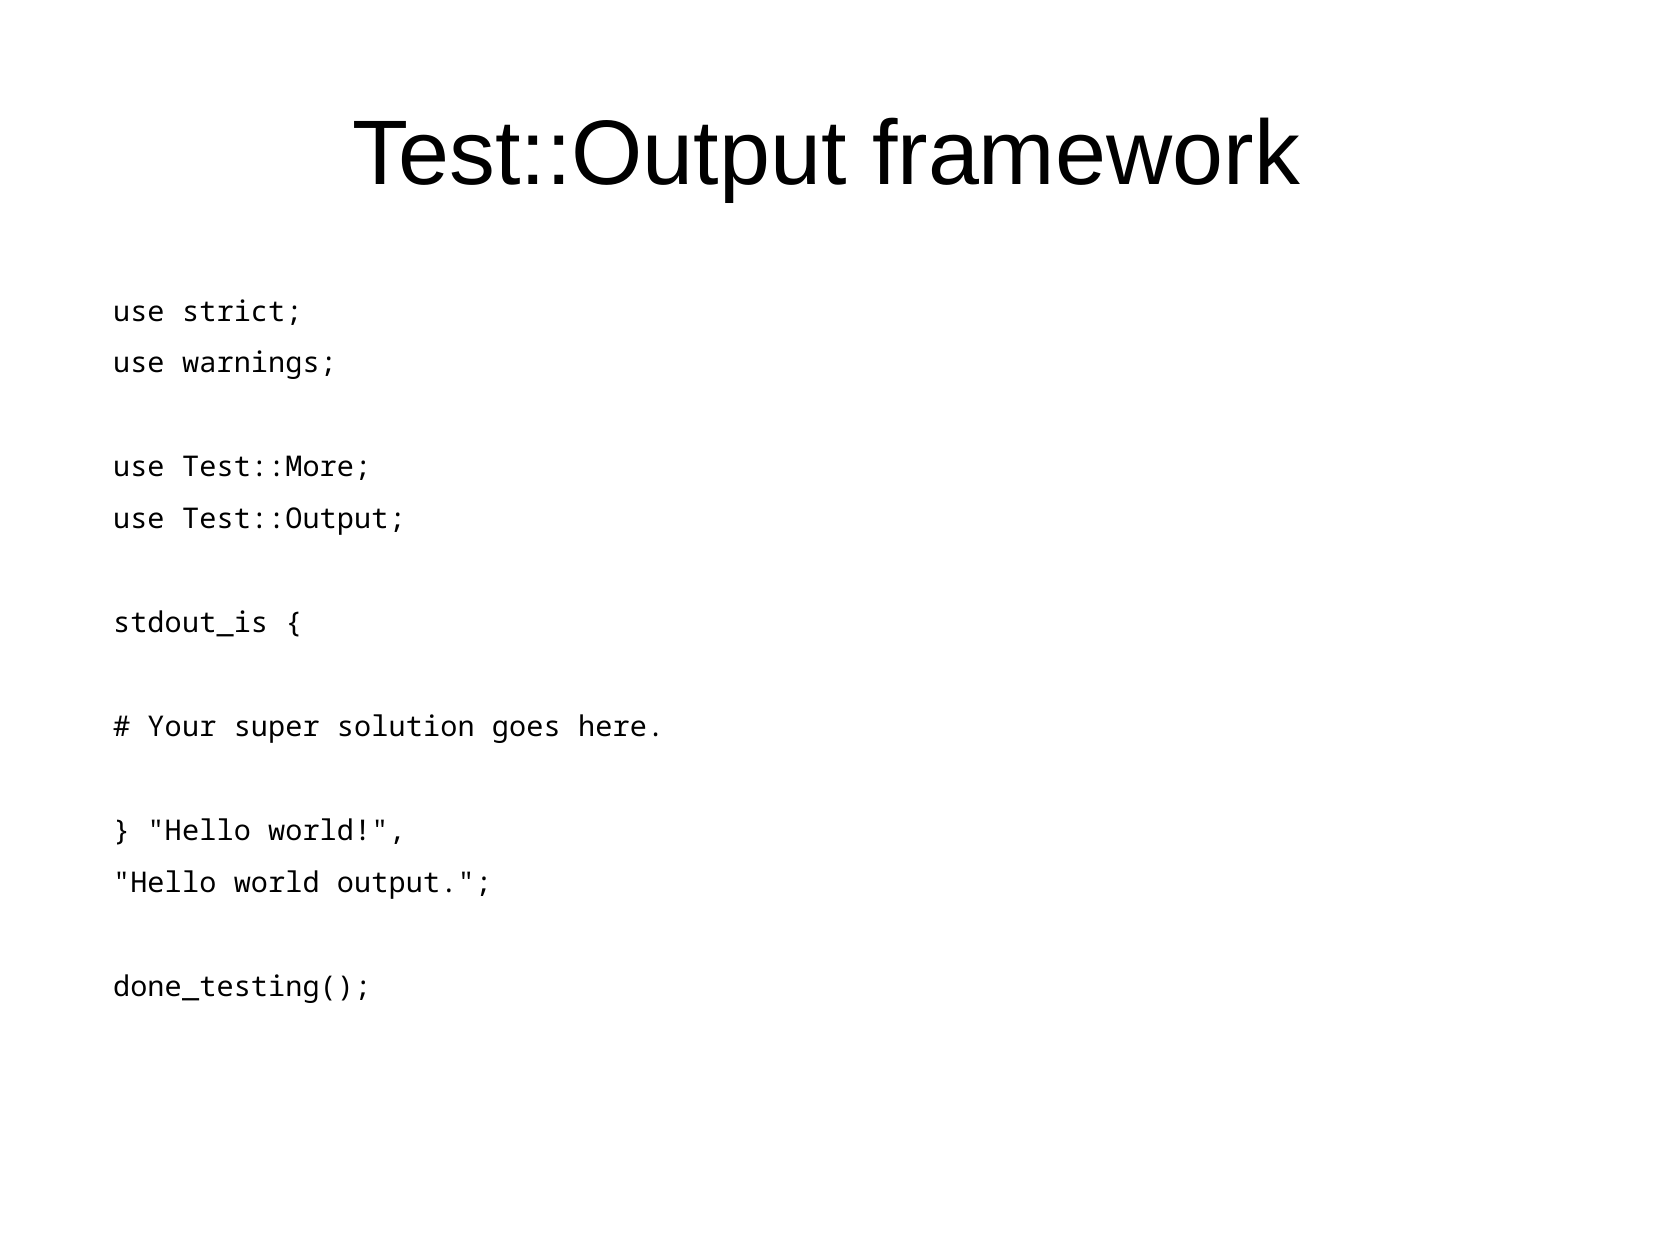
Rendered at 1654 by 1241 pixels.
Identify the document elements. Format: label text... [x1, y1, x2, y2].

title Test::Output framework [82, 49, 1571, 257]
list use strict; use warnings; use Test::More; use Test::Output; stdout_is { # Your super solution goes here. } "Hello world!", "Hello world output."; done_testing(); [82, 290, 1571, 1010]
